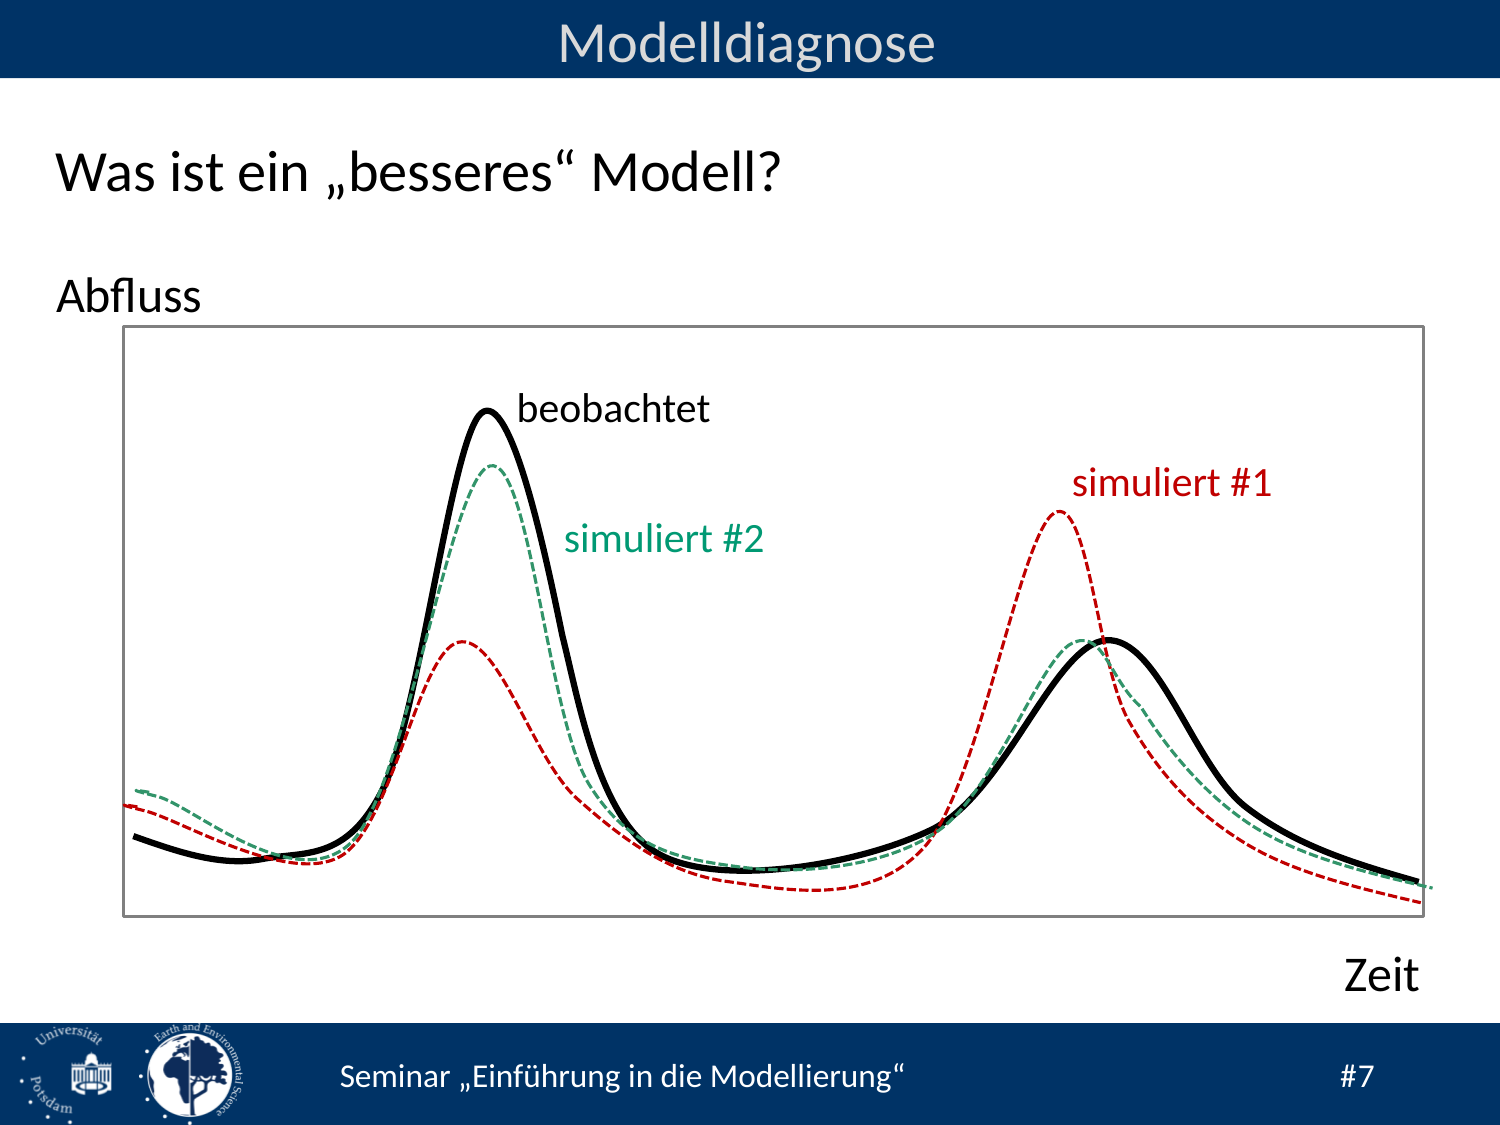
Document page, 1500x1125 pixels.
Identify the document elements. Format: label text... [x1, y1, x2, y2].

text_box simuliert #2 [549, 503, 904, 569]
picture [139, 1023, 243, 1125]
text_box Zeit [1181, 933, 1436, 1009]
text_box simuliert #1 [1057, 447, 1412, 513]
text_box Abfluss [41, 255, 296, 331]
text_box Was ist ein „besseres“ Modell? [41, 125, 845, 211]
text_box beobachtet [501, 373, 857, 439]
text_box Modelldiagnose [0, 0, 1495, 75]
